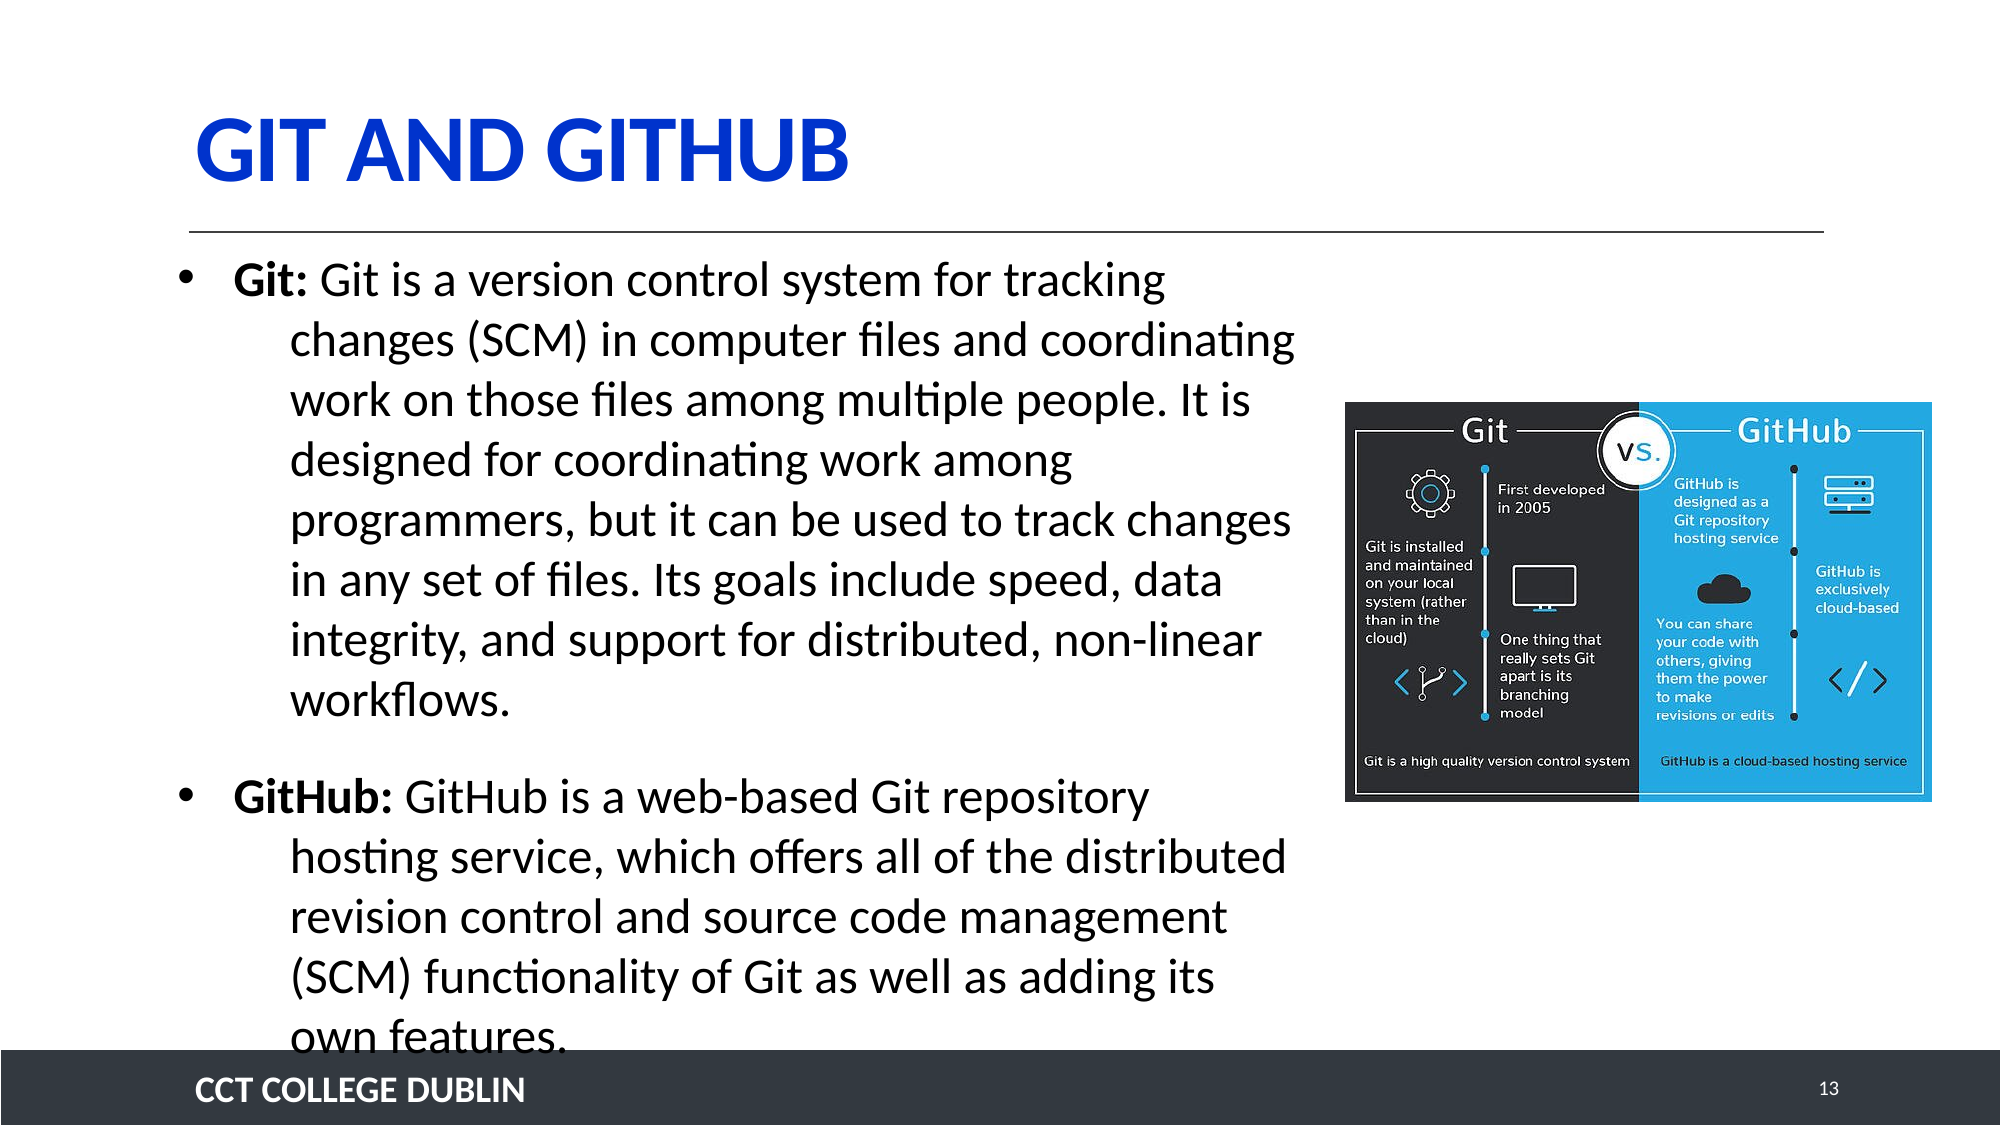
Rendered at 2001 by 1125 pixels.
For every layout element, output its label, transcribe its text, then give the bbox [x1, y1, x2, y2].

text_box Git: Git is a version control system for tracking changes (SCM) in computer files and coordinating work on those files among multiple people. It is designed for coordinating work among programmers, but it can be used to track changes in any set of files. Its goals include speed, data integrity, and support for distributed, non-linear workflows. GitHub: GitHub is a web-based Git repository hosting service, which offers all of the distributed revision control and source code management (SCM) functionality of Git as well as adding its own features. [162, 238, 1324, 1046]
text_box [1803, 1057, 1932, 1118]
title GIT AND GITHUB [180, 7, 1831, 211]
picture [1345, 402, 1932, 803]
text_box CCT COLLEGE DUBLIN [180, 1057, 1299, 1118]
